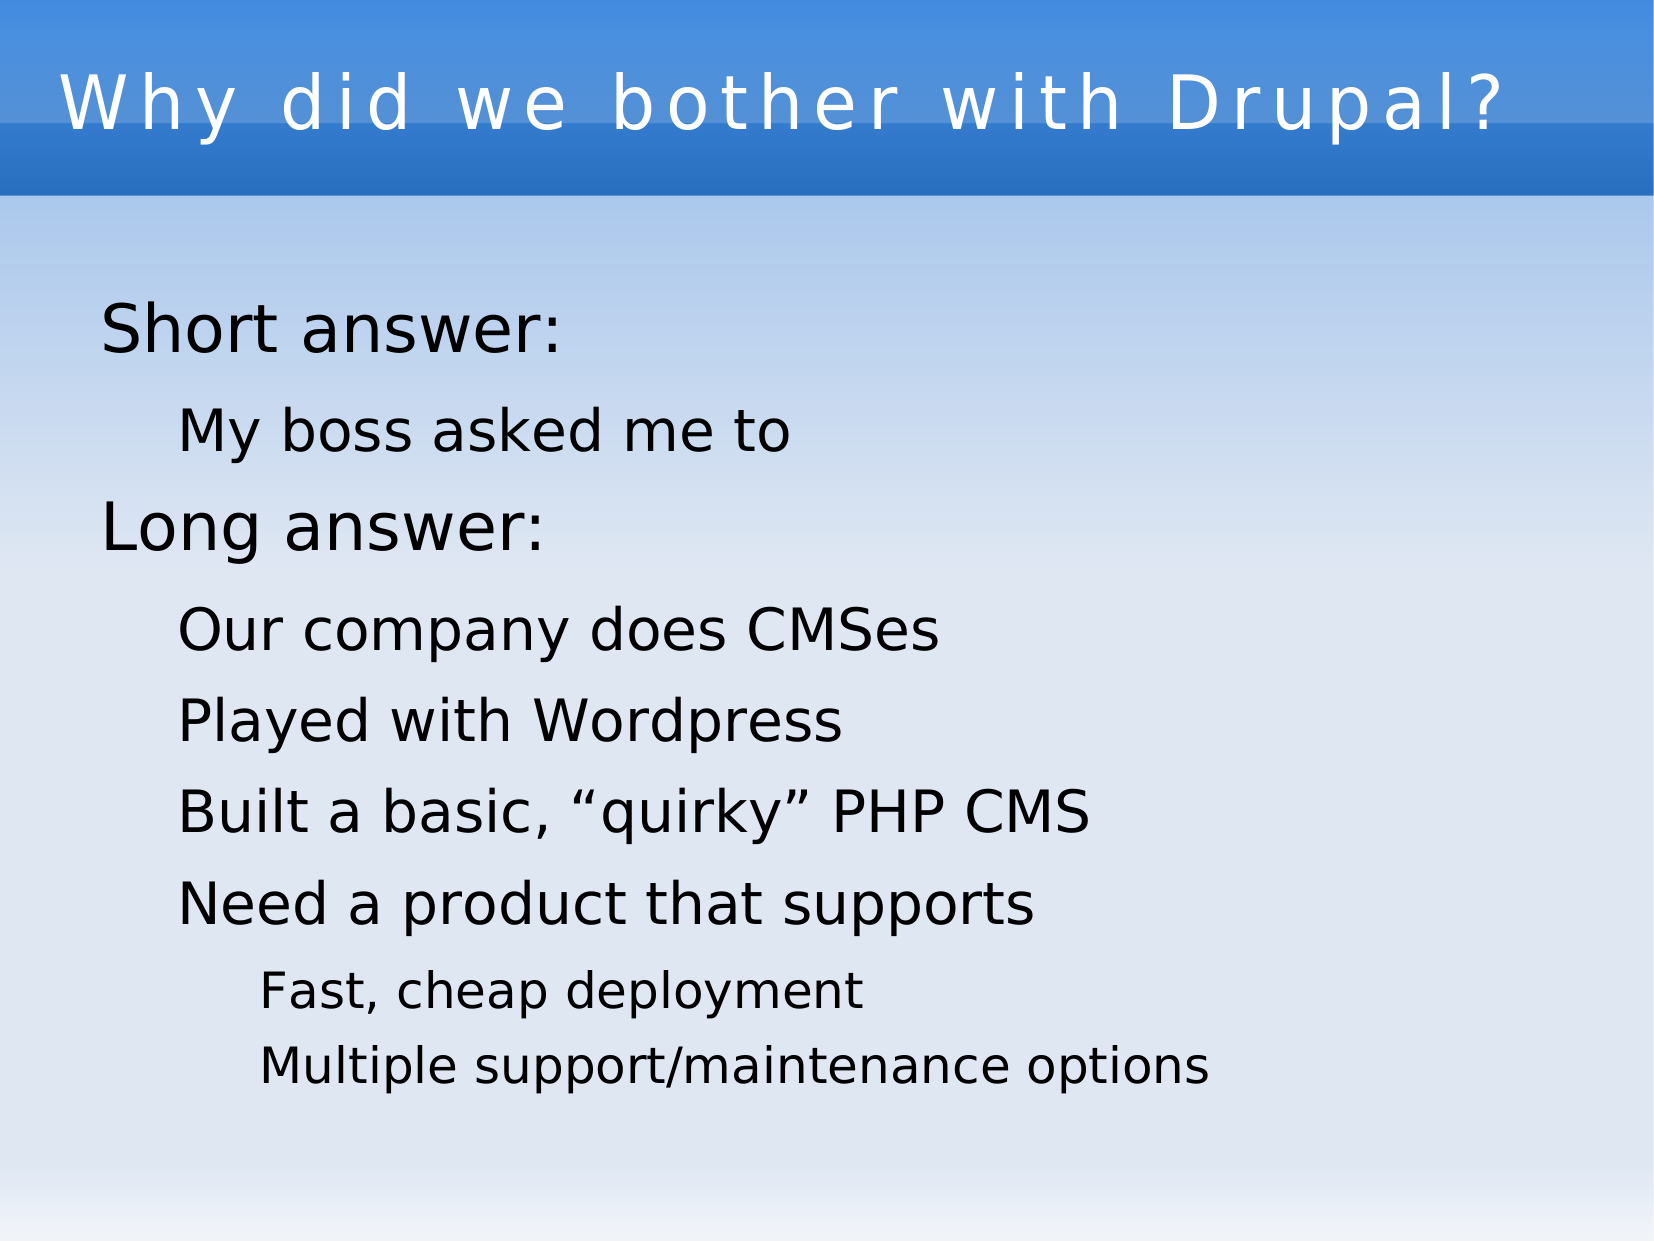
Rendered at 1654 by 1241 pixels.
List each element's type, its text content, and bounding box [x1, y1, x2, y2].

list Short answer: My boss asked me to Long answer: Our company does CMSes Played with Wordpress Built a basic, “quirky” PHP CMS Need a product that supports Fast, cheap deployment Multiple support/maintenance options [82, 290, 1571, 1109]
picture [0, 0, 1654, 1241]
title Why did we bother with Drupal? [59, 29, 1625, 178]
